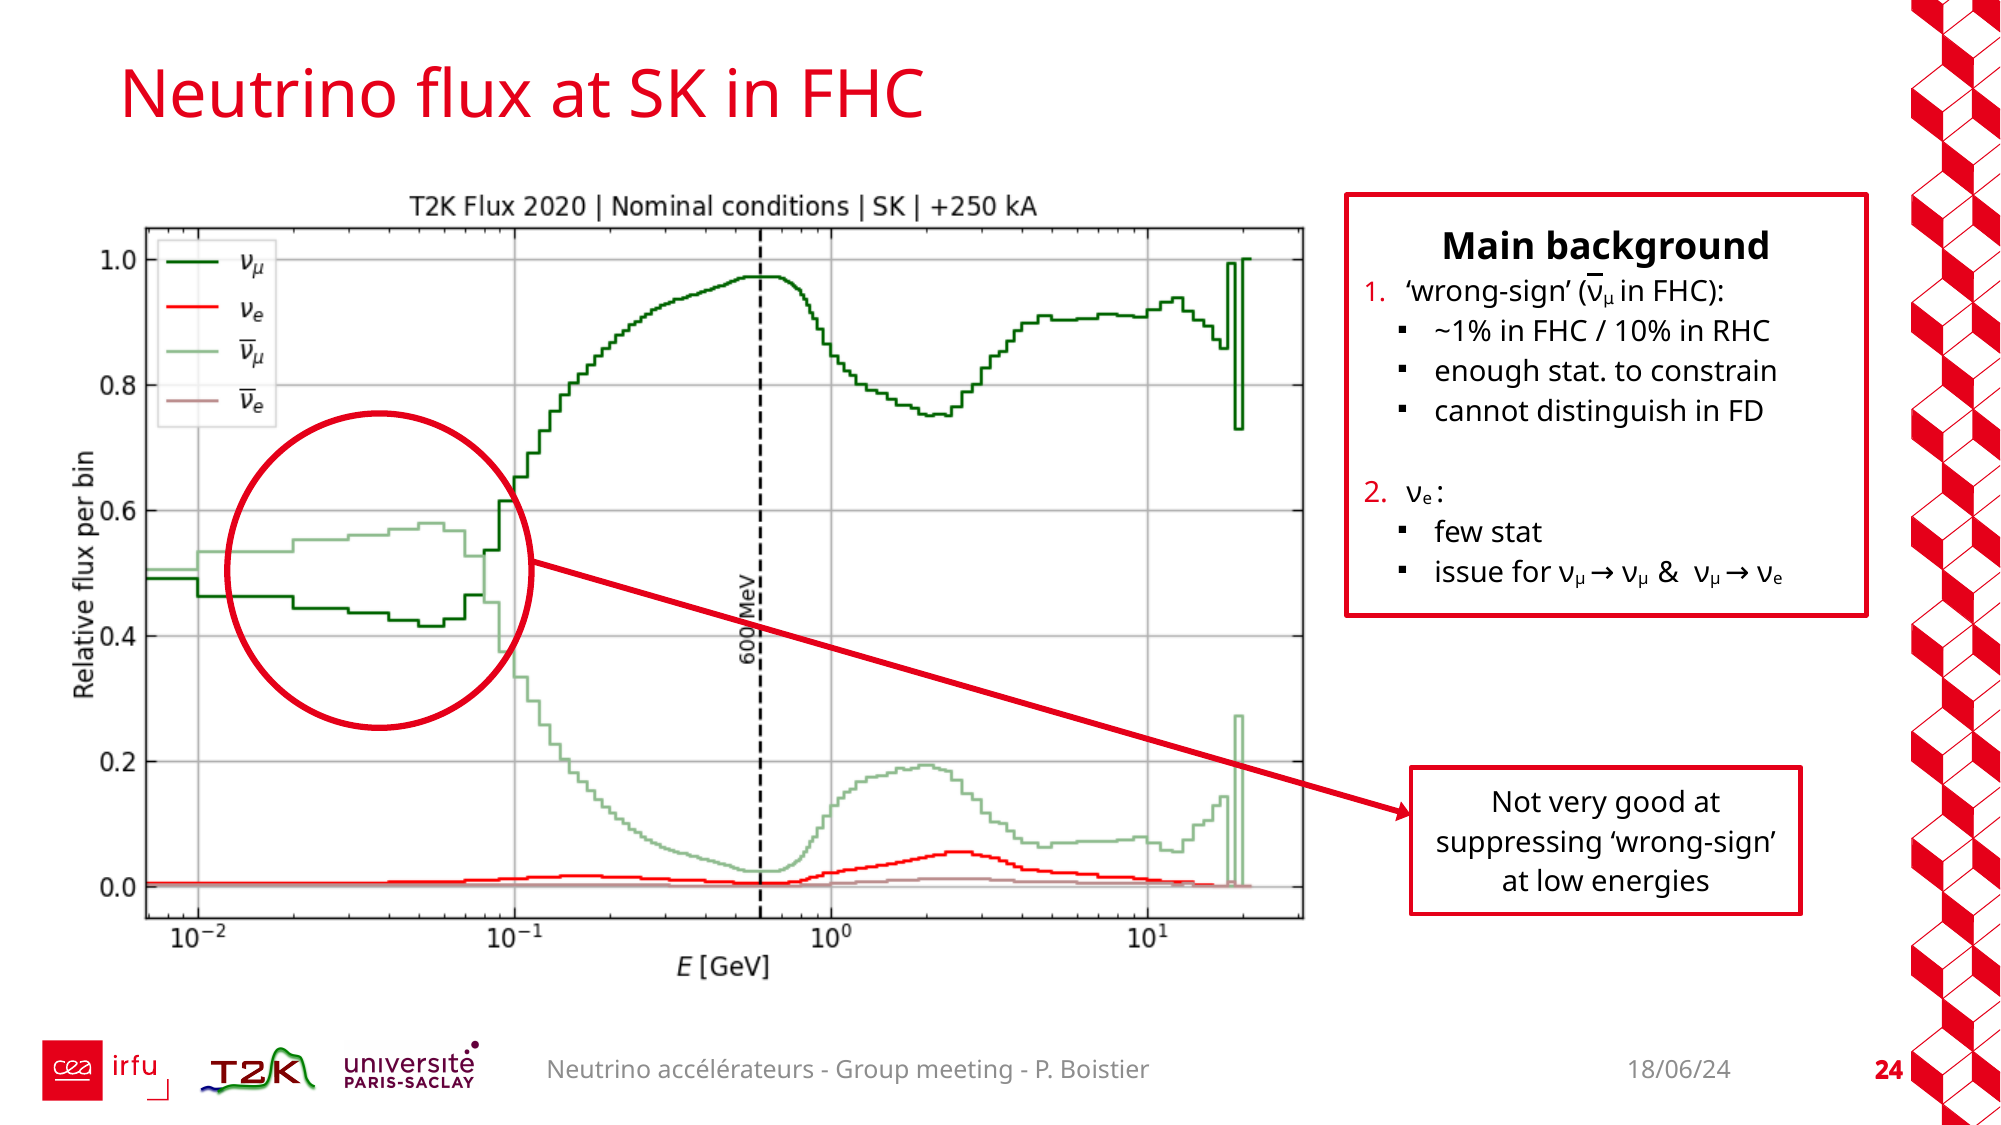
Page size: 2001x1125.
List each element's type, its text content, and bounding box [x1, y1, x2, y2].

picture [231, 417, 528, 724]
text_box Not very good at suppressing ‘wrong-sign’ at low energies [1411, 767, 1801, 915]
picture [344, 1040, 479, 1089]
picture [59, 177, 1316, 997]
text_box Main background ‘wrong-sign’ (νμ in FHC): ~1% in FHC / 10% in RHC enough stat. to constrain cannot distinguish in FD νe : few stat issue for νμ → νμ & νμ → νe [1346, 194, 1867, 616]
text_box <numéro> [1804, 1041, 1919, 1102]
picture [196, 1040, 318, 1101]
title Neutrino flux at SK in FHC [119, 52, 1881, 196]
